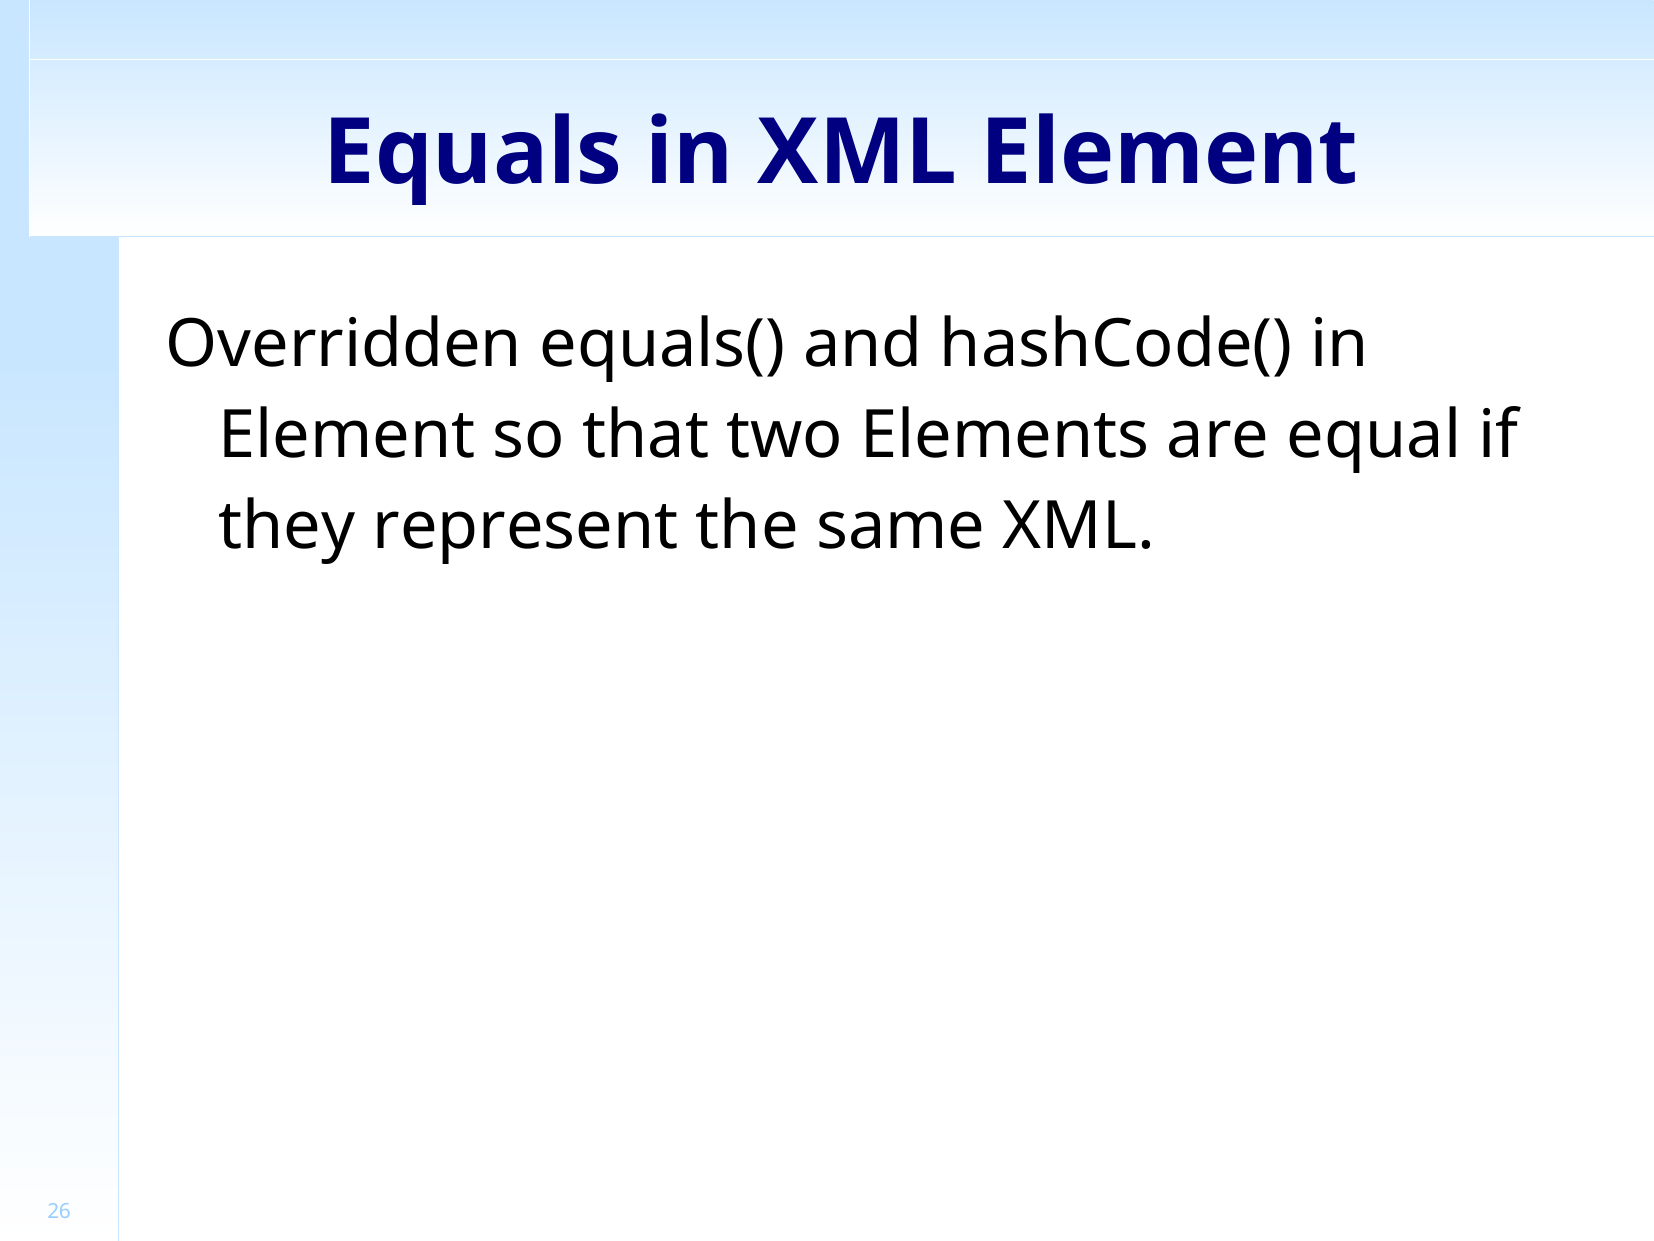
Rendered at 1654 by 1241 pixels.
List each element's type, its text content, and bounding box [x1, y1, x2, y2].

list Overridden equals() and hashCode() in Element so that two Elements are equal if they represent the same XML. [147, 295, 1625, 1182]
title Equals in XML Element [29, 59, 1654, 237]
